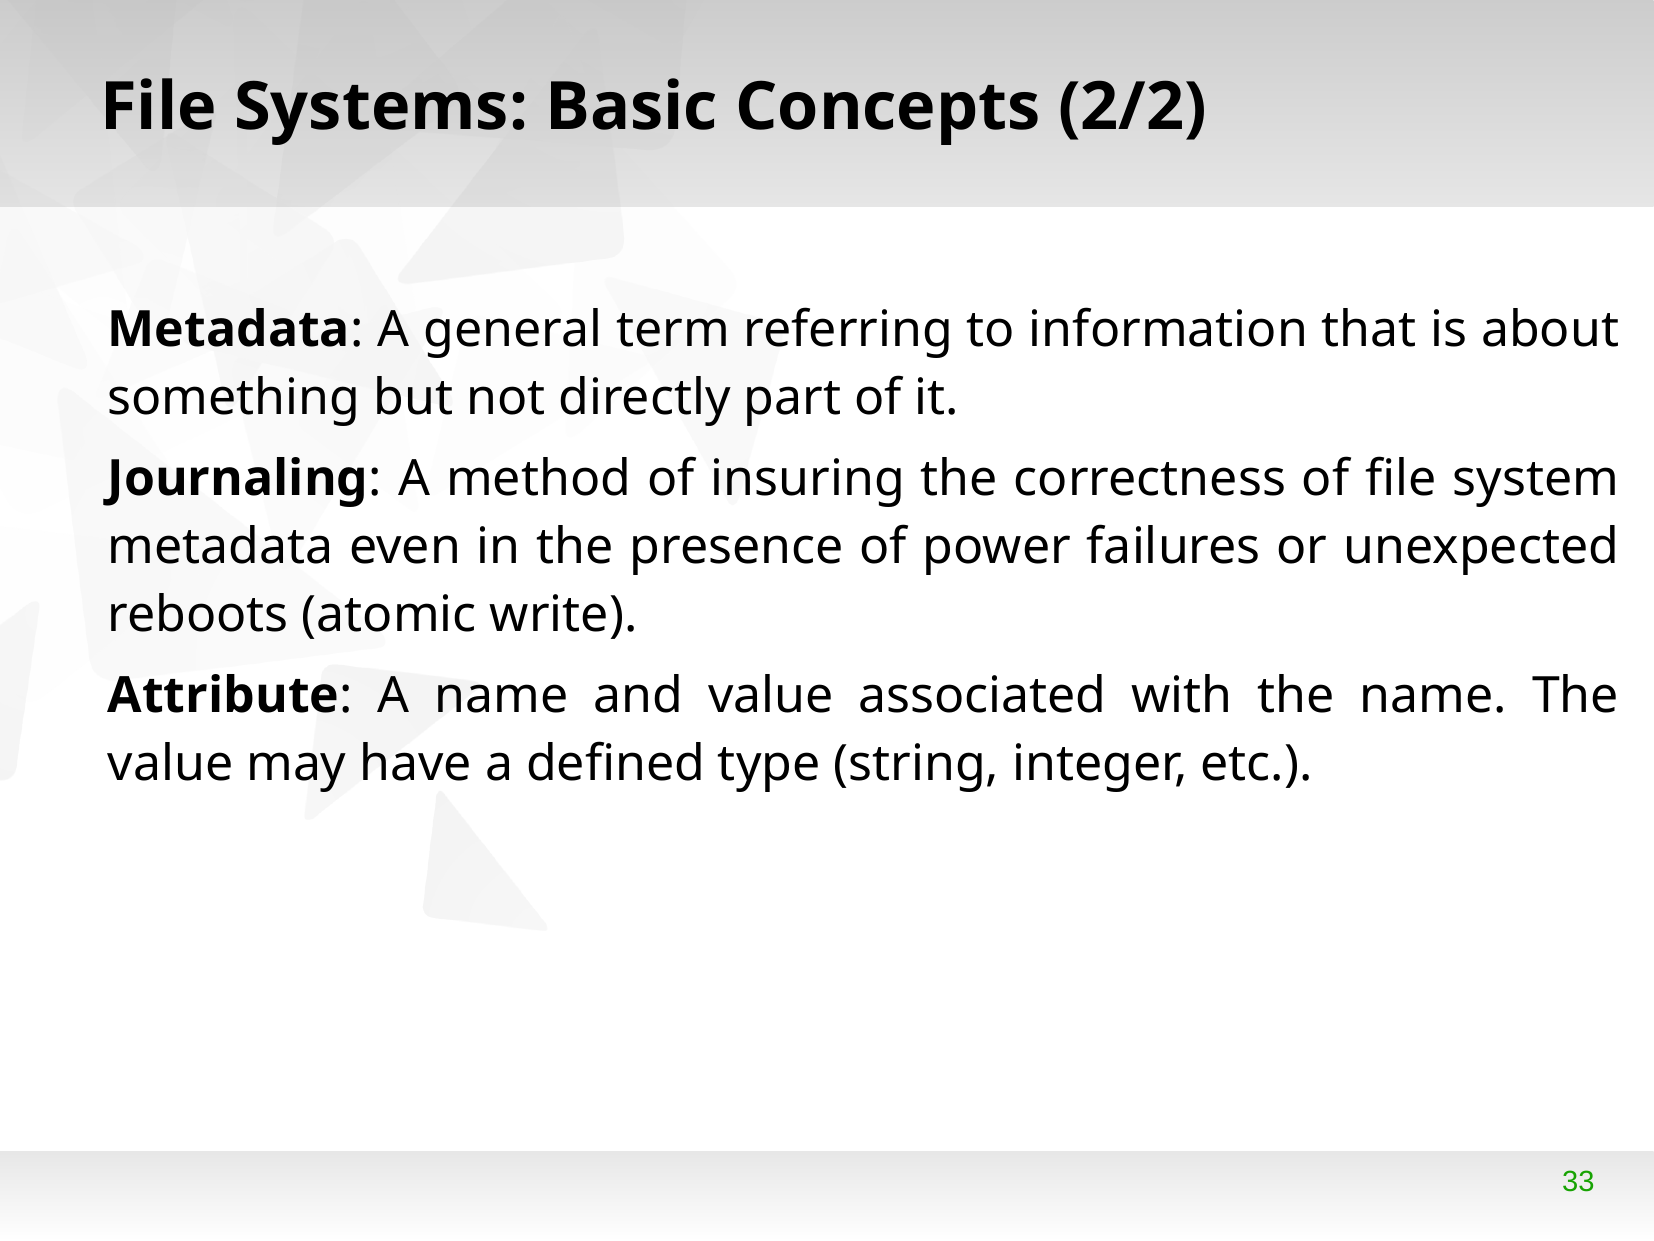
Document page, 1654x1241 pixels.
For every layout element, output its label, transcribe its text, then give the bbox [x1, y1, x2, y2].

picture [0, 0, 783, 931]
title File Systems: Basic Concepts (2/2) [100, 29, 1636, 178]
list Metadata: A general term referring to information that is about something but not directly part of it. Journaling: A method of insuring the correctness of file system metadata even in the presence of power failures or unexpected reboots (atomic write). Attribute: A name and value associated with the name. The value may have a defined type (string, integer, etc.). [107, 292, 1620, 1036]
